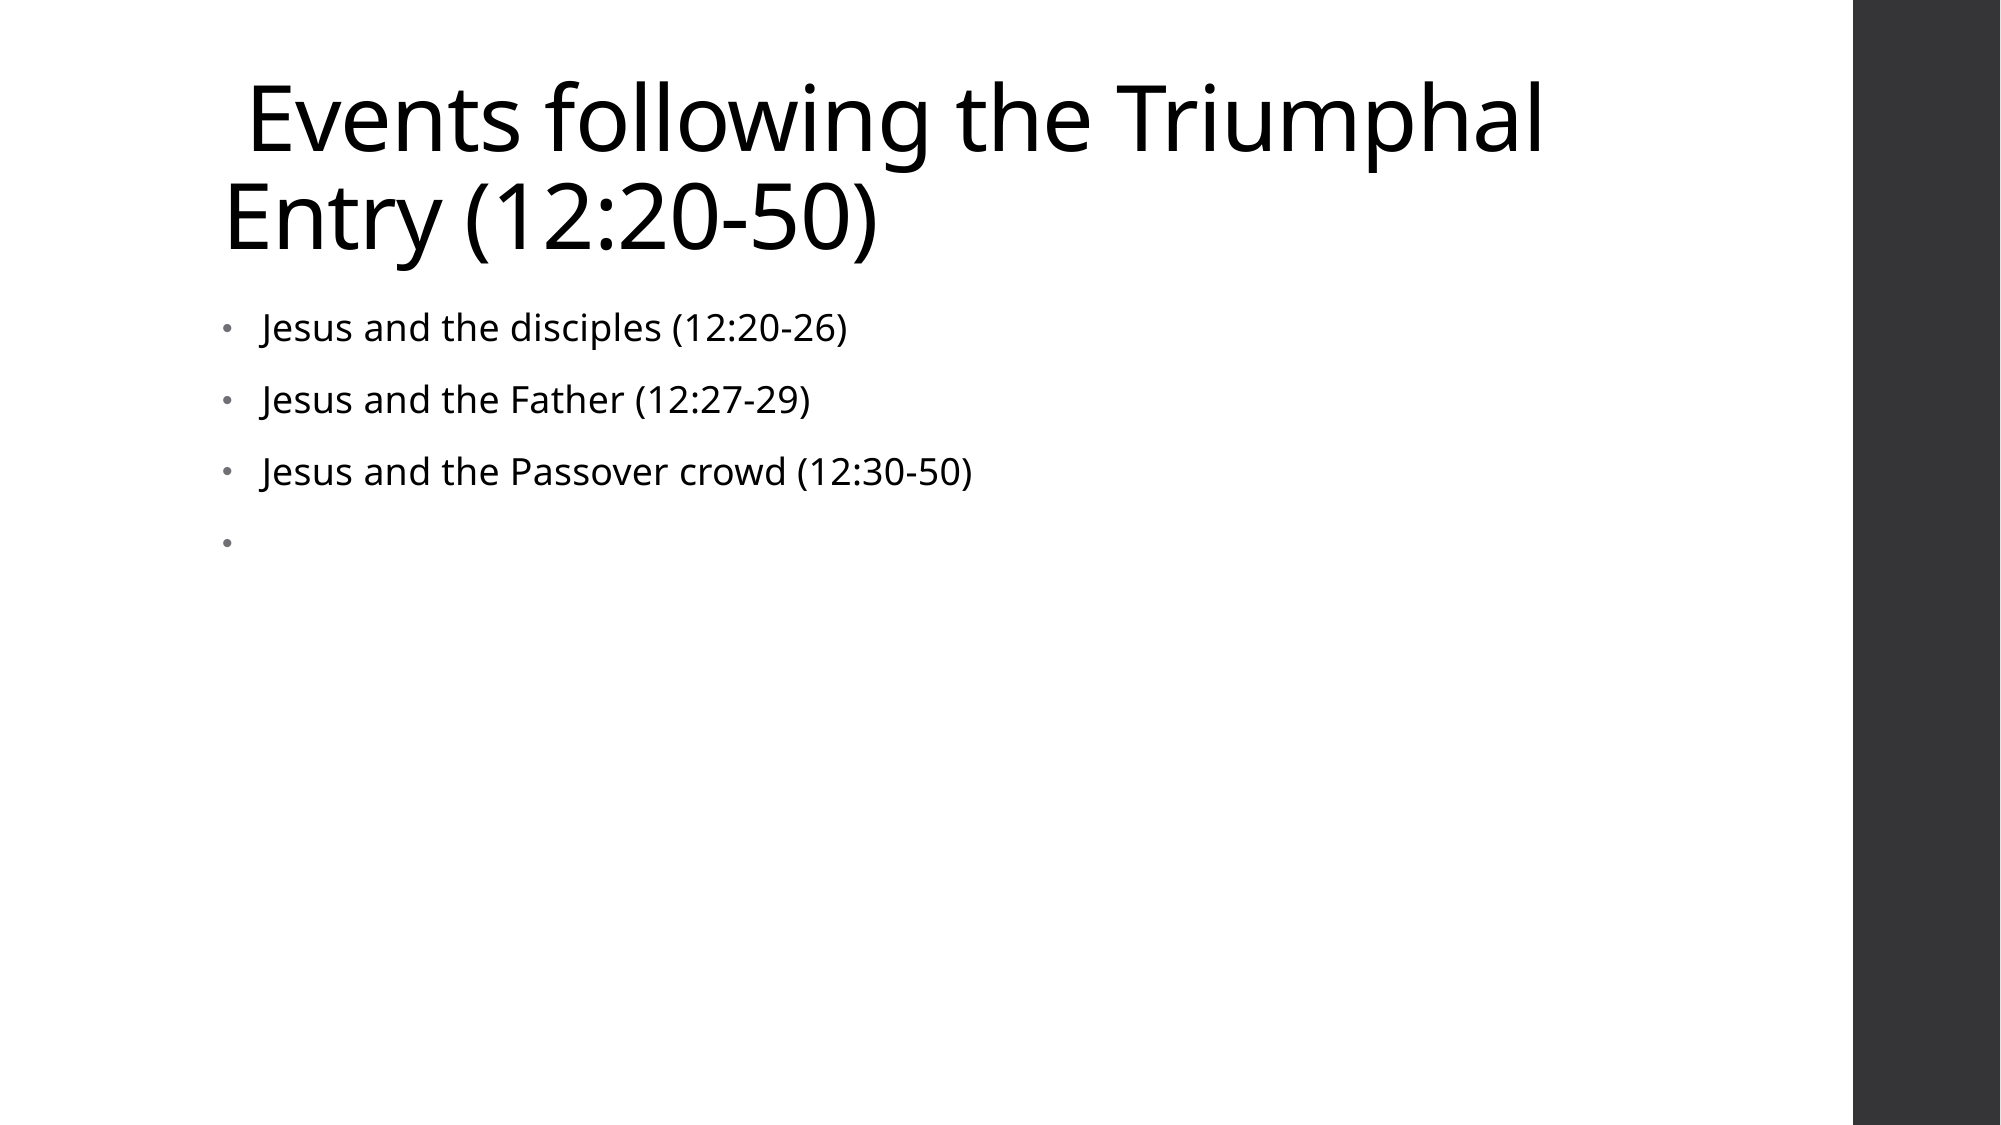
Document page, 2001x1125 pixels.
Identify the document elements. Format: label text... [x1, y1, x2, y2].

title Events following the Triumphal Entry (12:20-50) [206, 60, 1797, 278]
list Jesus and the disciples (12:20-26) Jesus and the Father (12:27-29) Jesus and the Passover crowd (12:30-50) [206, 299, 1617, 1014]
